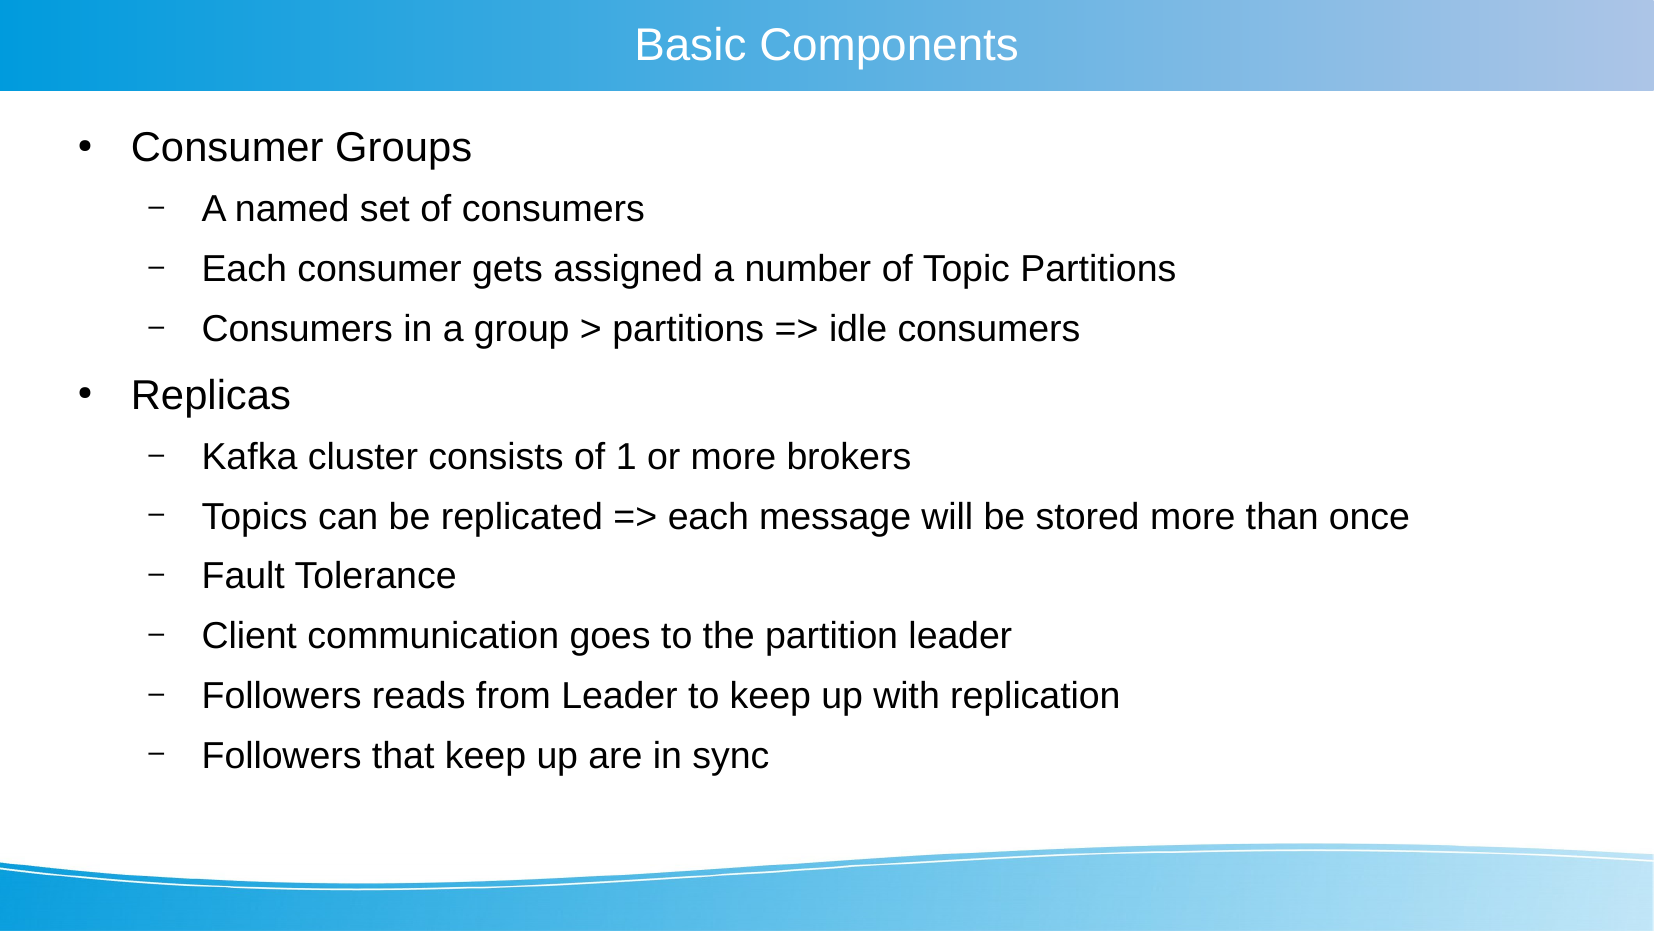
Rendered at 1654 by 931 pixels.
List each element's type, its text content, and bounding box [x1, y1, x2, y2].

list Consumer Groups A named set of consumers Each consumer gets assigned a number of Topic Partitions Consumers in a group > partitions => idle consumers Replicas Kafka cluster consists of 1 or more brokers Topics can be replicated => each message will be stored more than once Fault Tolerance Client communication goes to the partition leader Followers reads from Leader to keep up with replication Followers that keep up are in sync [60, 123, 1591, 833]
title Basic Components [82, 5, 1571, 85]
picture [0, 843, 1654, 931]
